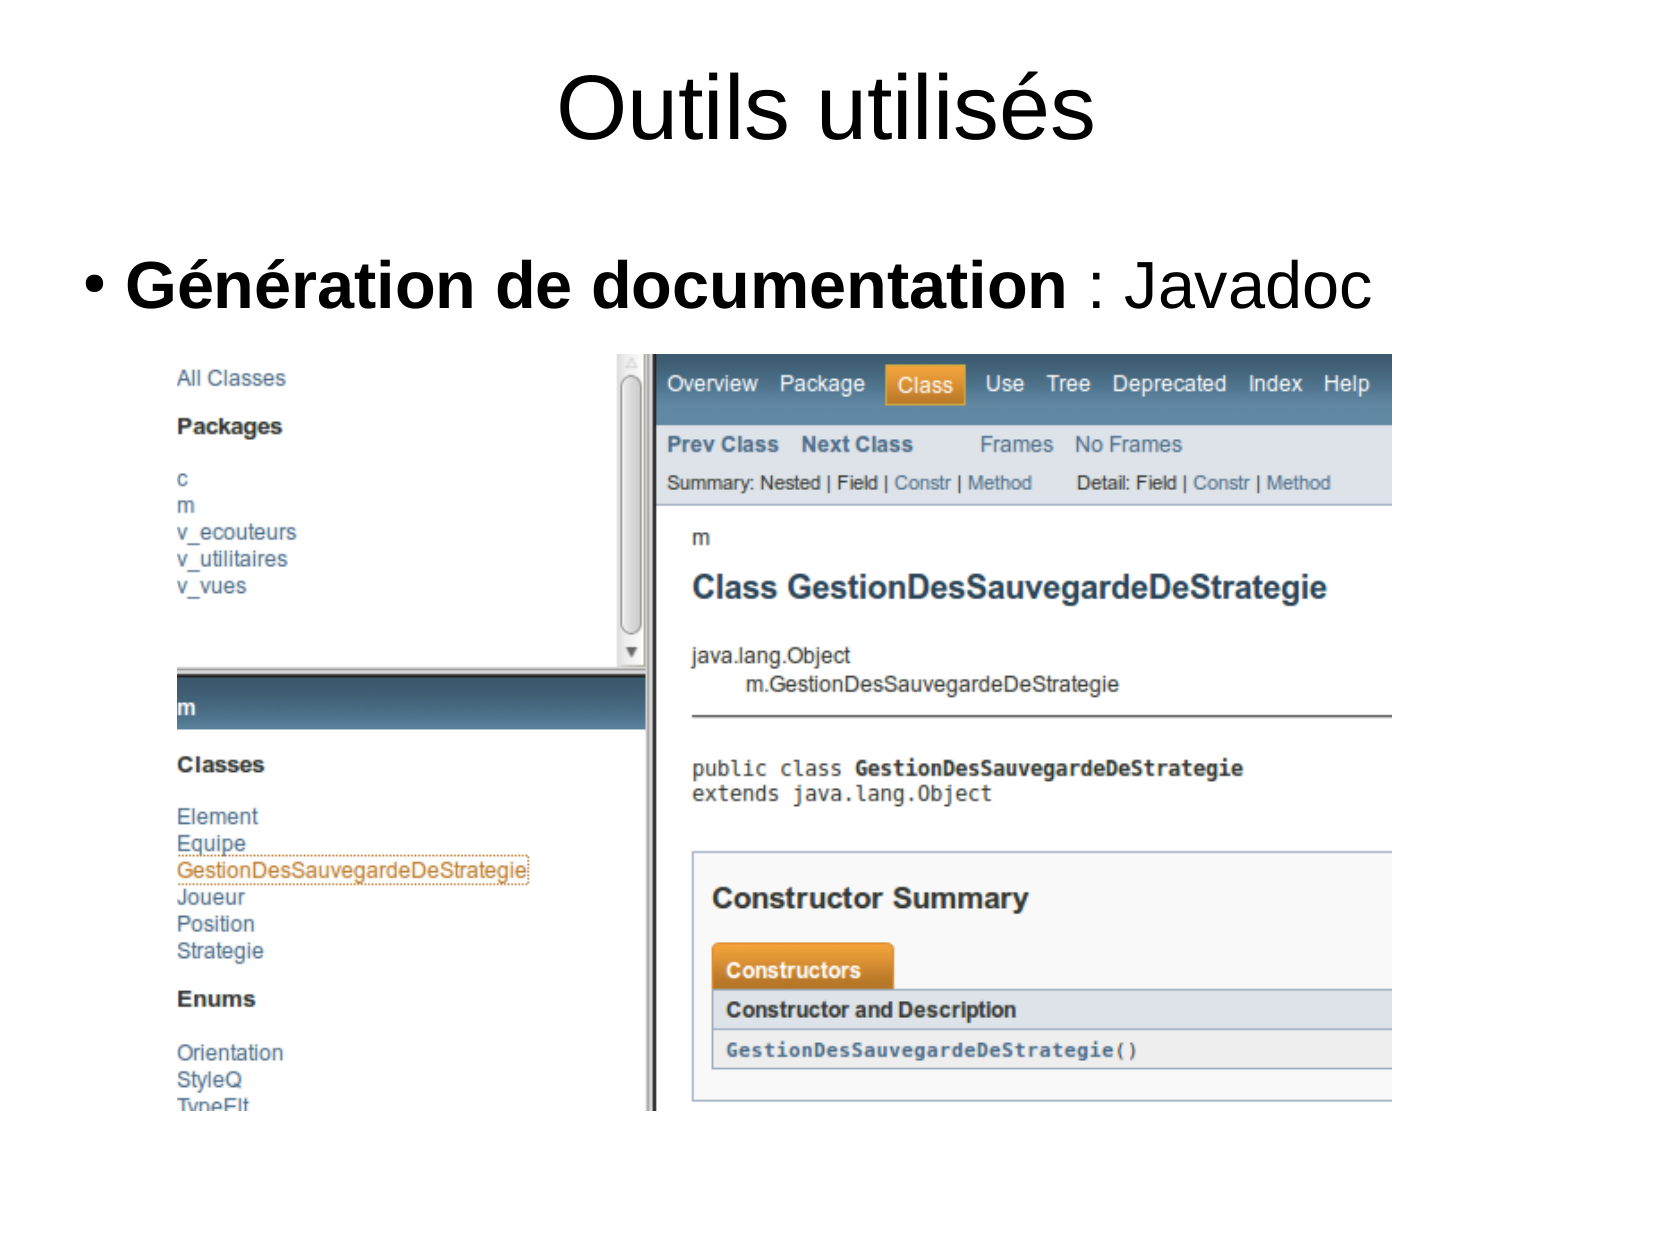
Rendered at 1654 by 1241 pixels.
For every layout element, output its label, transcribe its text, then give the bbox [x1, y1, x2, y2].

picture [177, 354, 1392, 1111]
title Outils utilisés [82, 49, 1571, 166]
text_box Génération de documentation : Javadoc [82, 248, 1538, 323]
